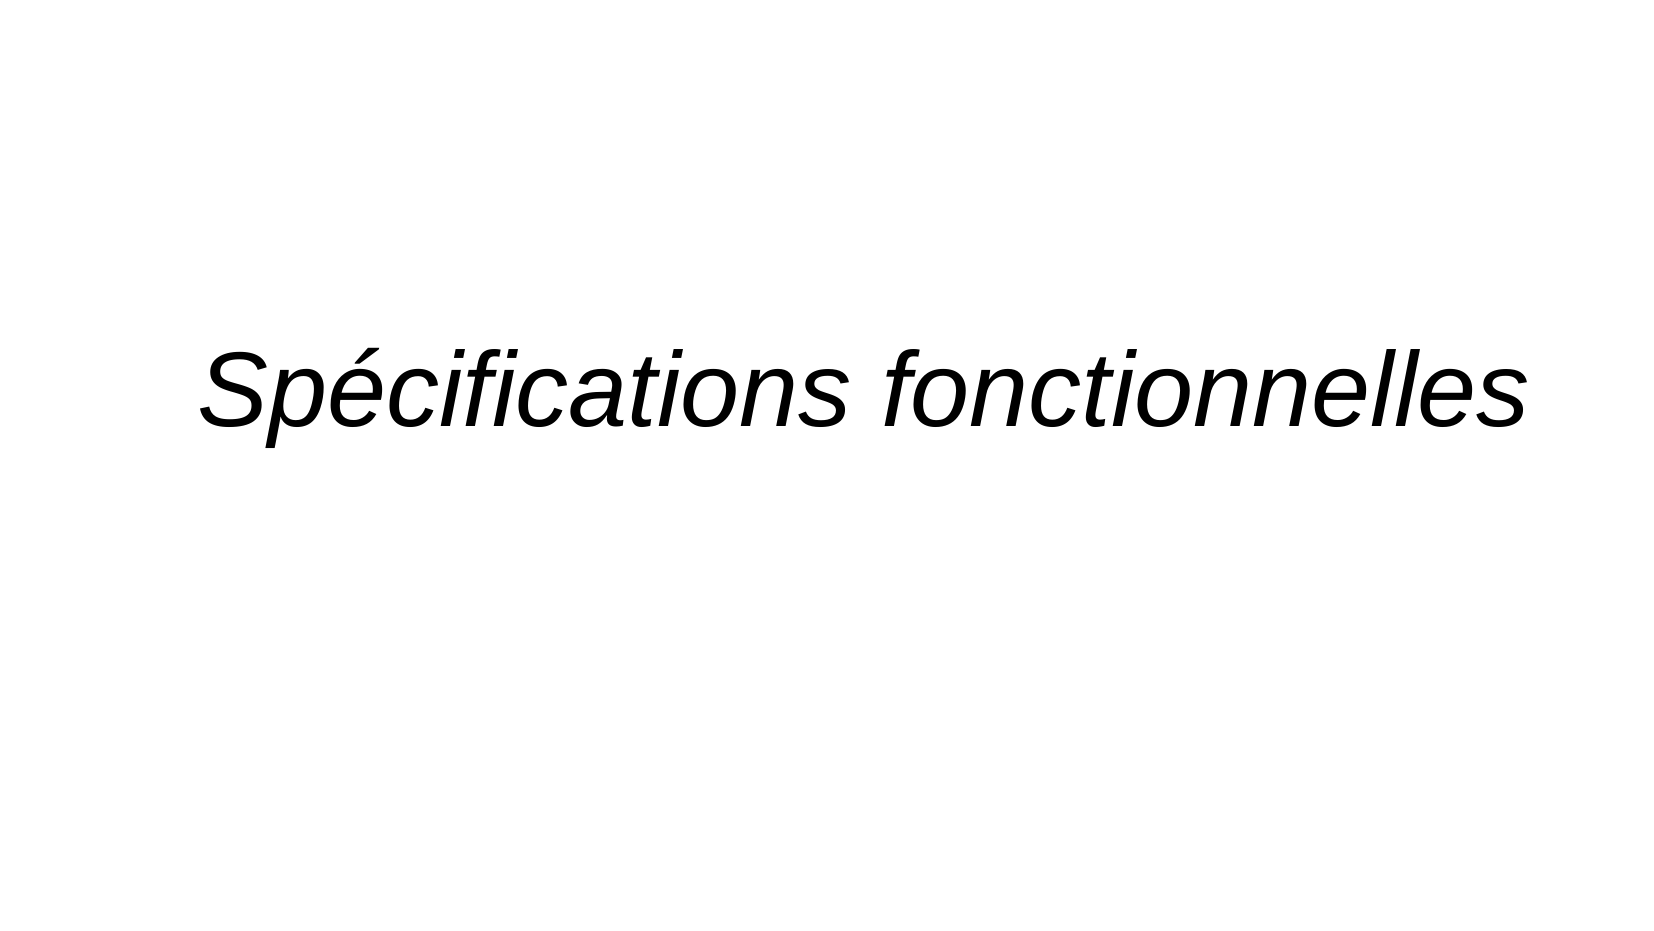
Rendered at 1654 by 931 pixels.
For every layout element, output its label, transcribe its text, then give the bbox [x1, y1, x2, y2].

list Spécifications fonctionnelles [90, 330, 1579, 533]
